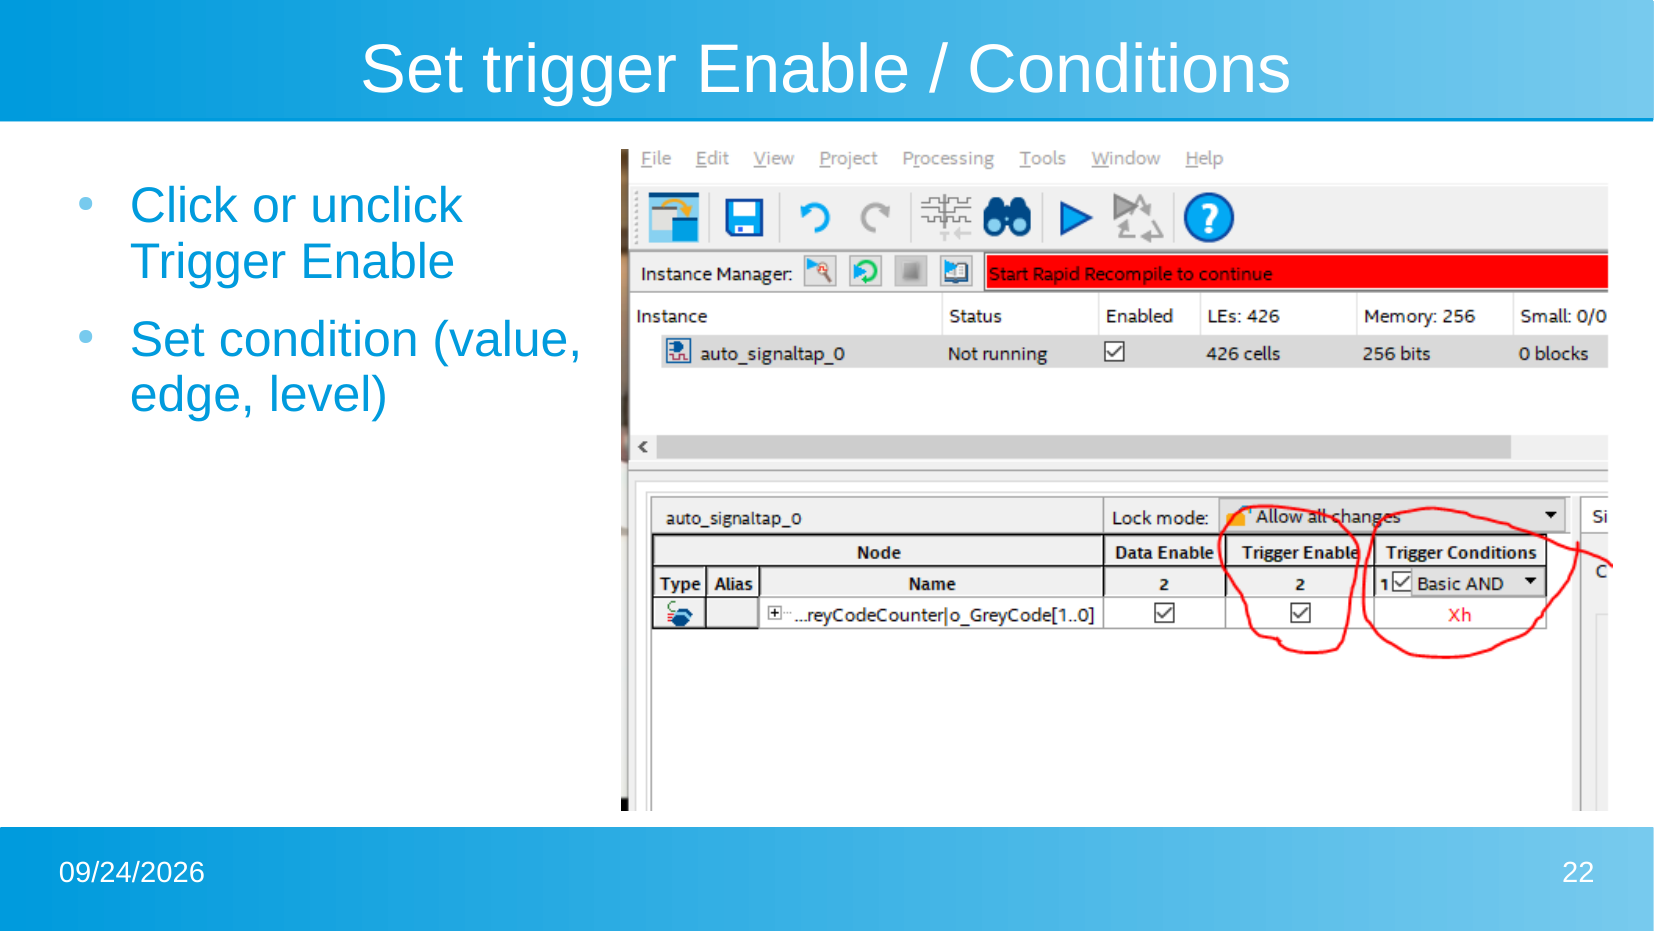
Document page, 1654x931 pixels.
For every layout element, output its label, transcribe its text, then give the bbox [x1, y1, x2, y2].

title Set trigger Enable / Conditions [59, 29, 1595, 108]
picture [621, 149, 1613, 811]
list Click or unclick Trigger Enable Set condition (value, edge, level) [59, 177, 601, 768]
